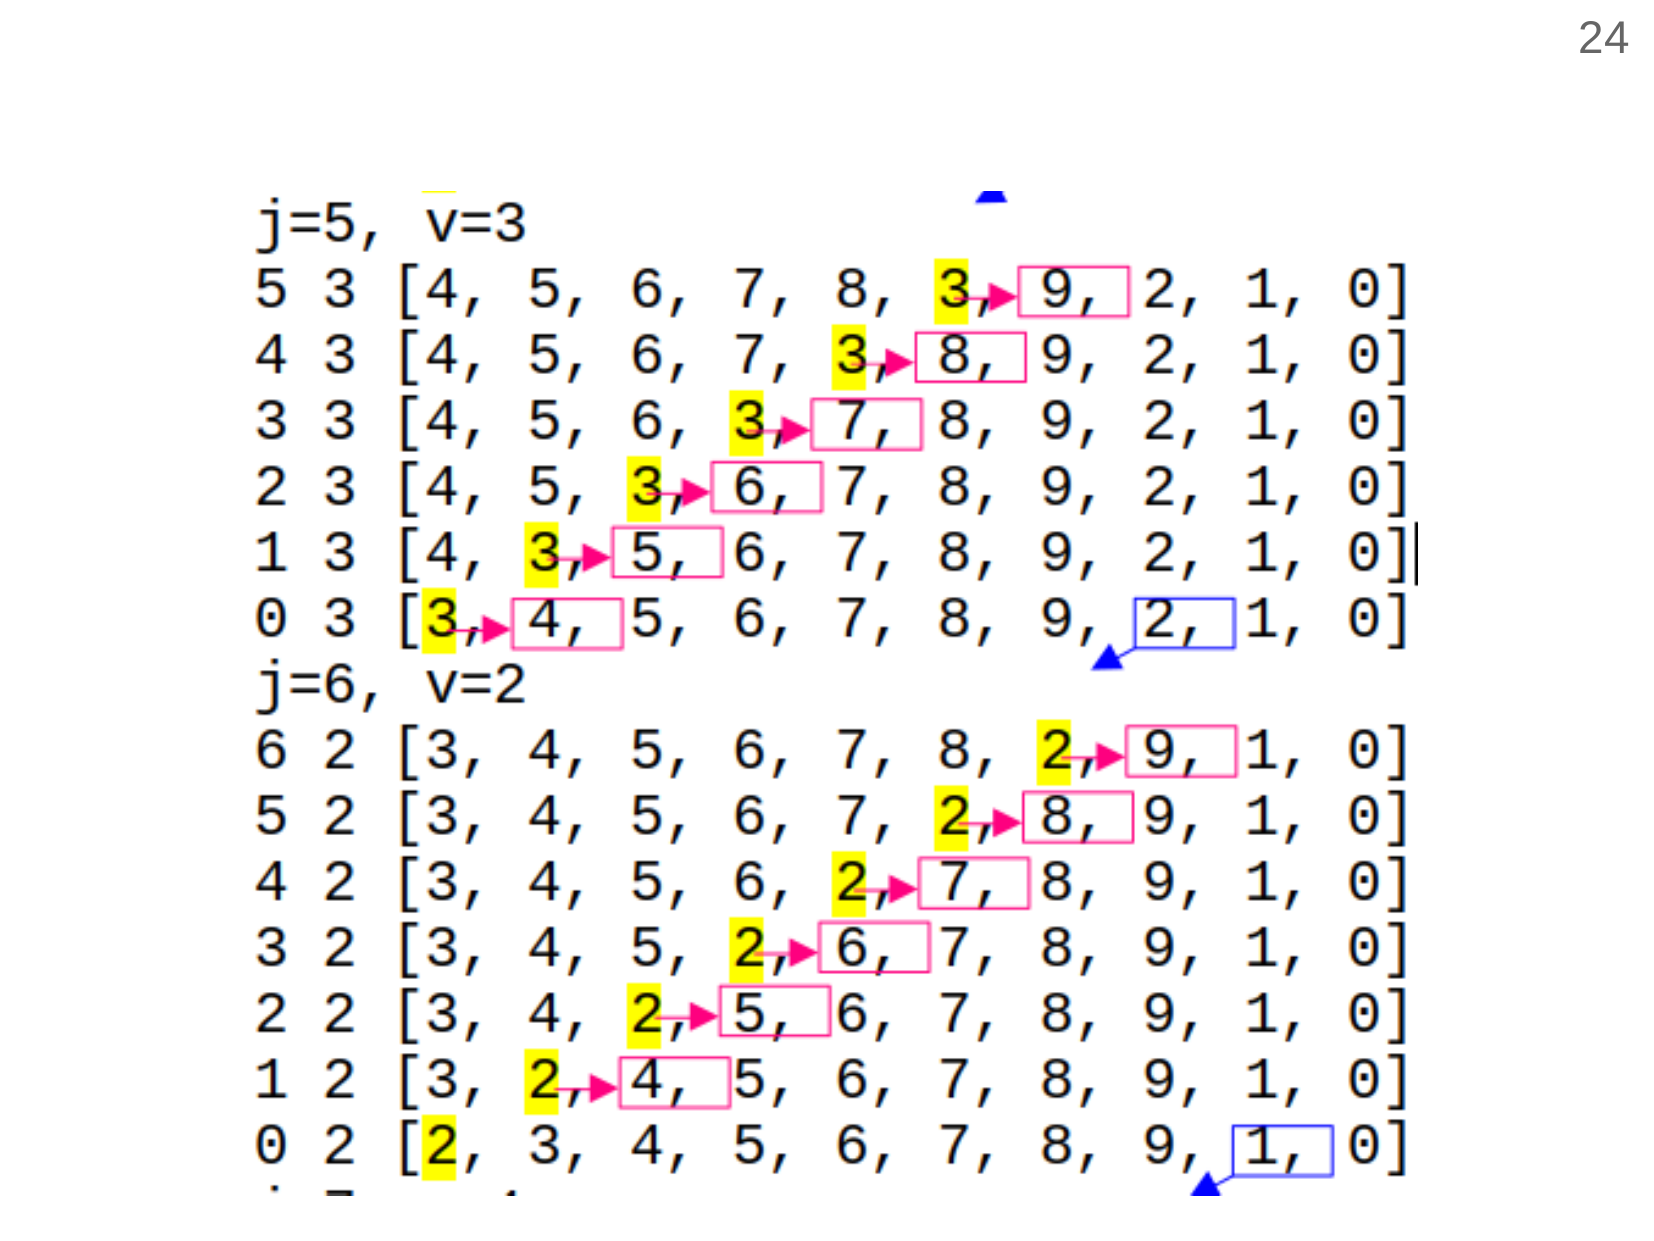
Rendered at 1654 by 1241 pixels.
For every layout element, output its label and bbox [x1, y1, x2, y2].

picture [247, 191, 1418, 1196]
